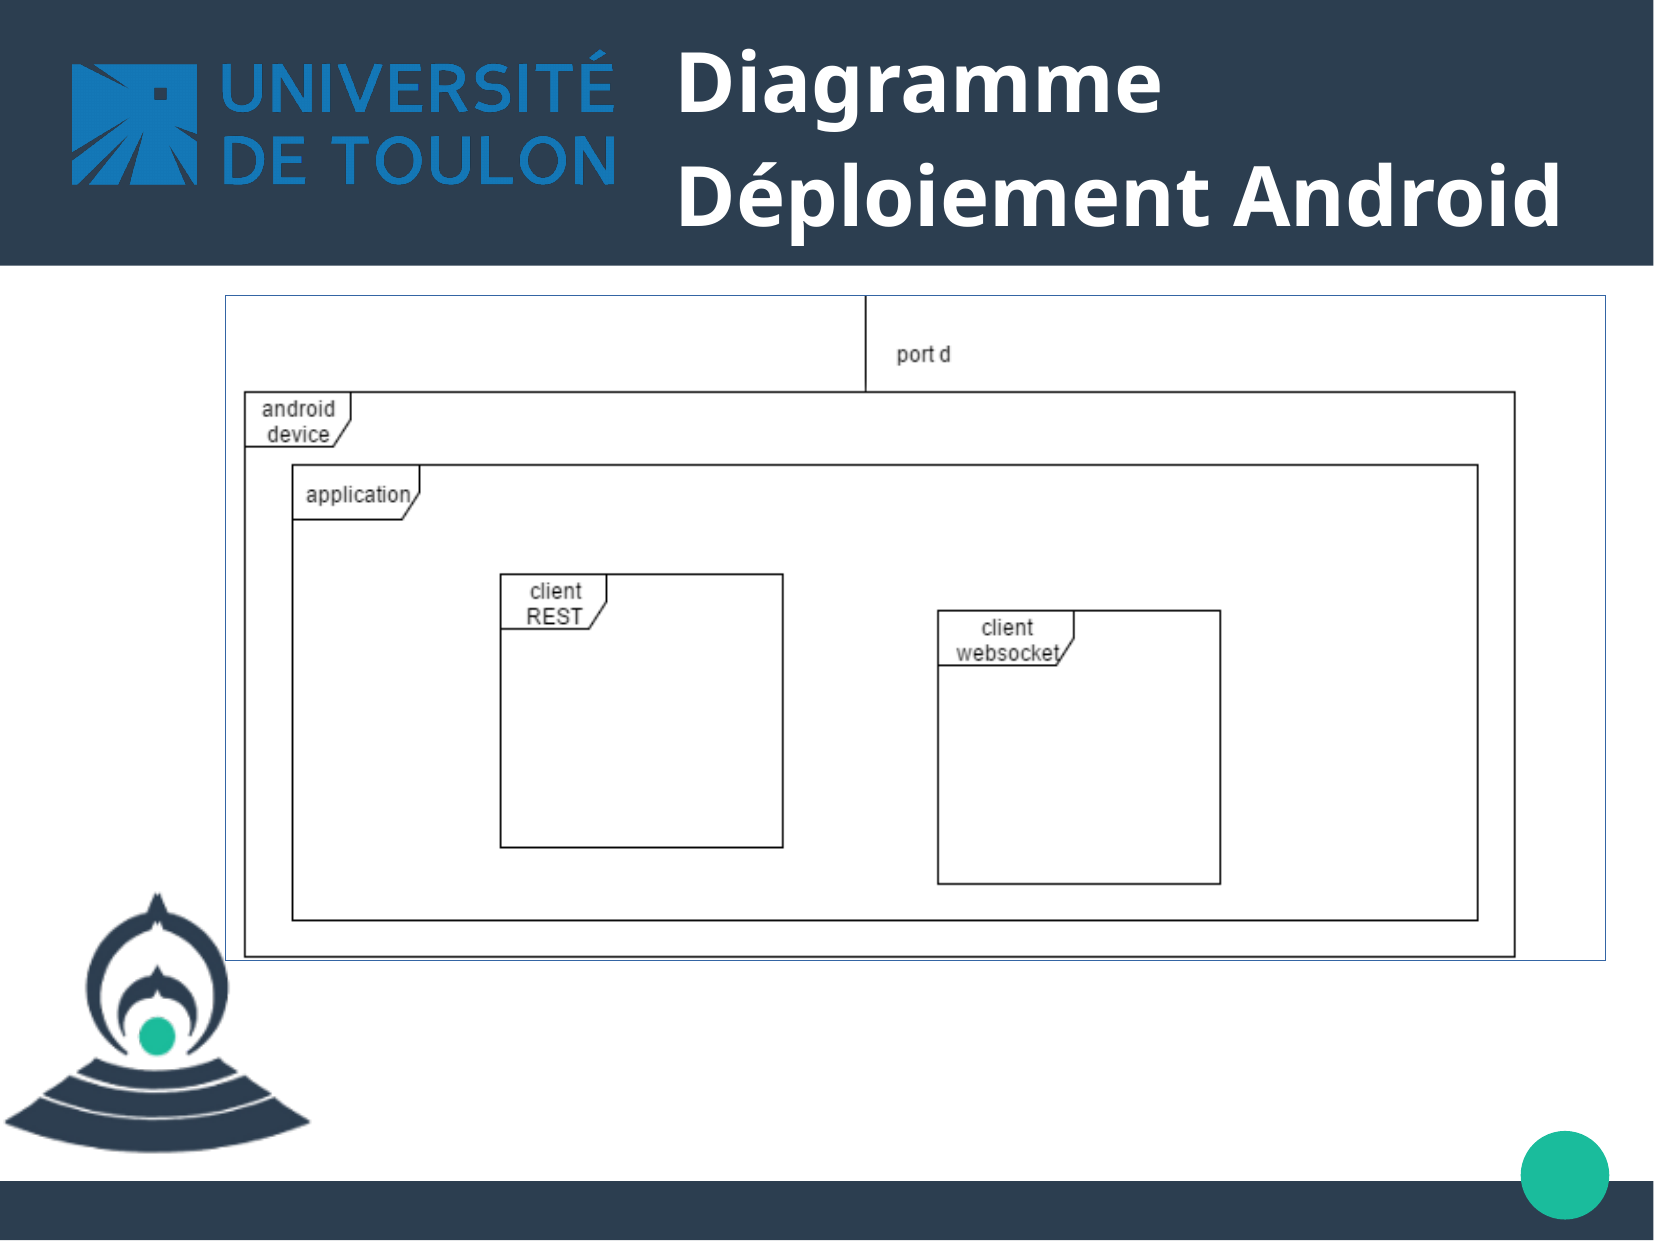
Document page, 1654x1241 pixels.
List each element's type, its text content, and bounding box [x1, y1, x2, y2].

picture [2, 295, 1606, 1160]
text_box Diagramme Déploiement Android [660, 16, 1644, 266]
picture [72, 49, 614, 185]
